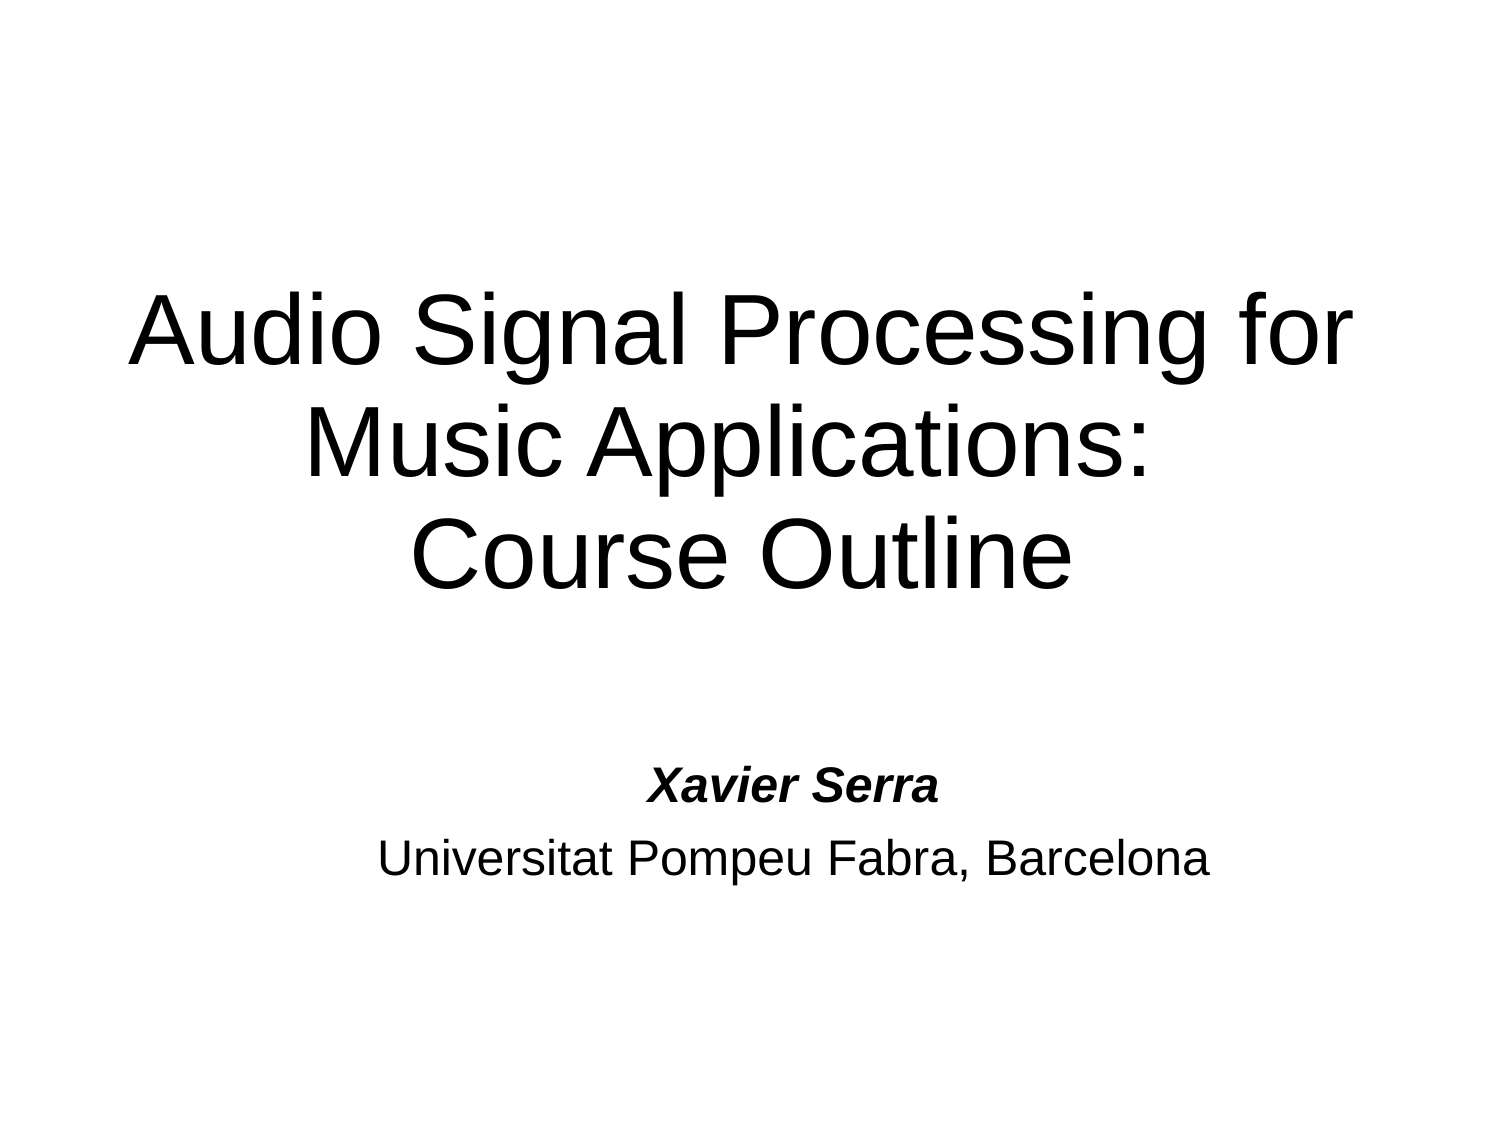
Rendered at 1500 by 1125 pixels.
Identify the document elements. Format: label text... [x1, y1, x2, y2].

title Audio Signal Processing for Music Applications: Course Outline [75, 268, 1411, 616]
text_box Xavier Serra Universitat Pompeu Fabra, Barcelona [337, 750, 1250, 985]
